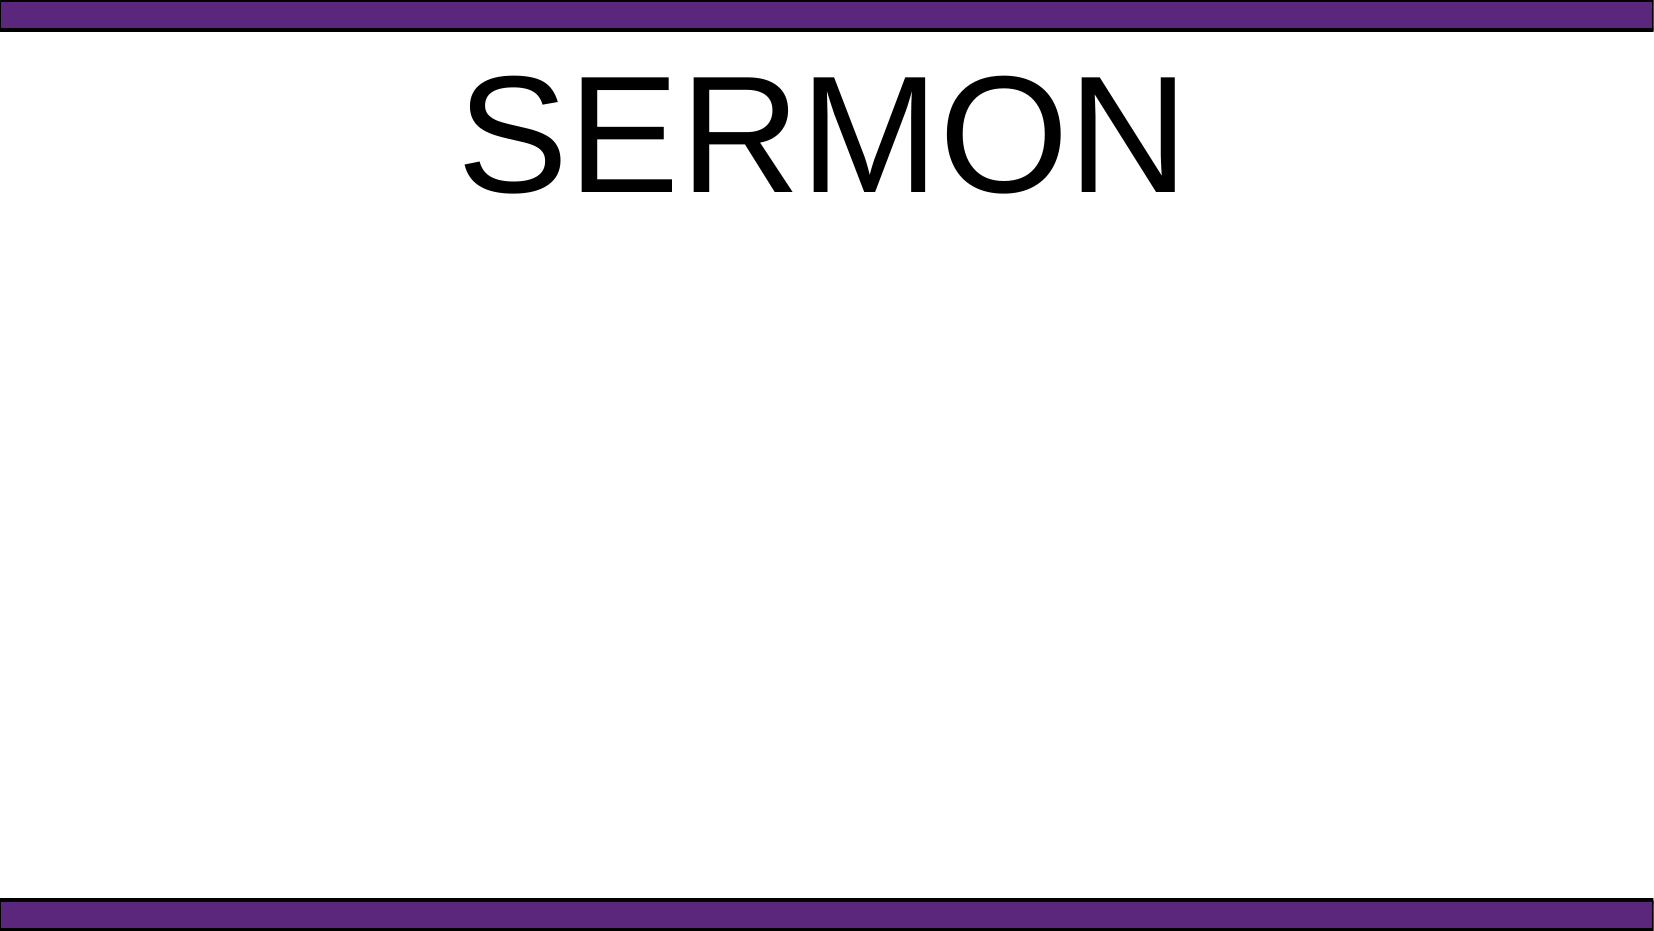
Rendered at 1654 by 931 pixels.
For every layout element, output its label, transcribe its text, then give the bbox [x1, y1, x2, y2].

picture [0, 31, 1654, 900]
text_box [0, 0, 1654, 31]
text_box SERMON [58, 34, 1589, 236]
text_box [0, 900, 1654, 931]
